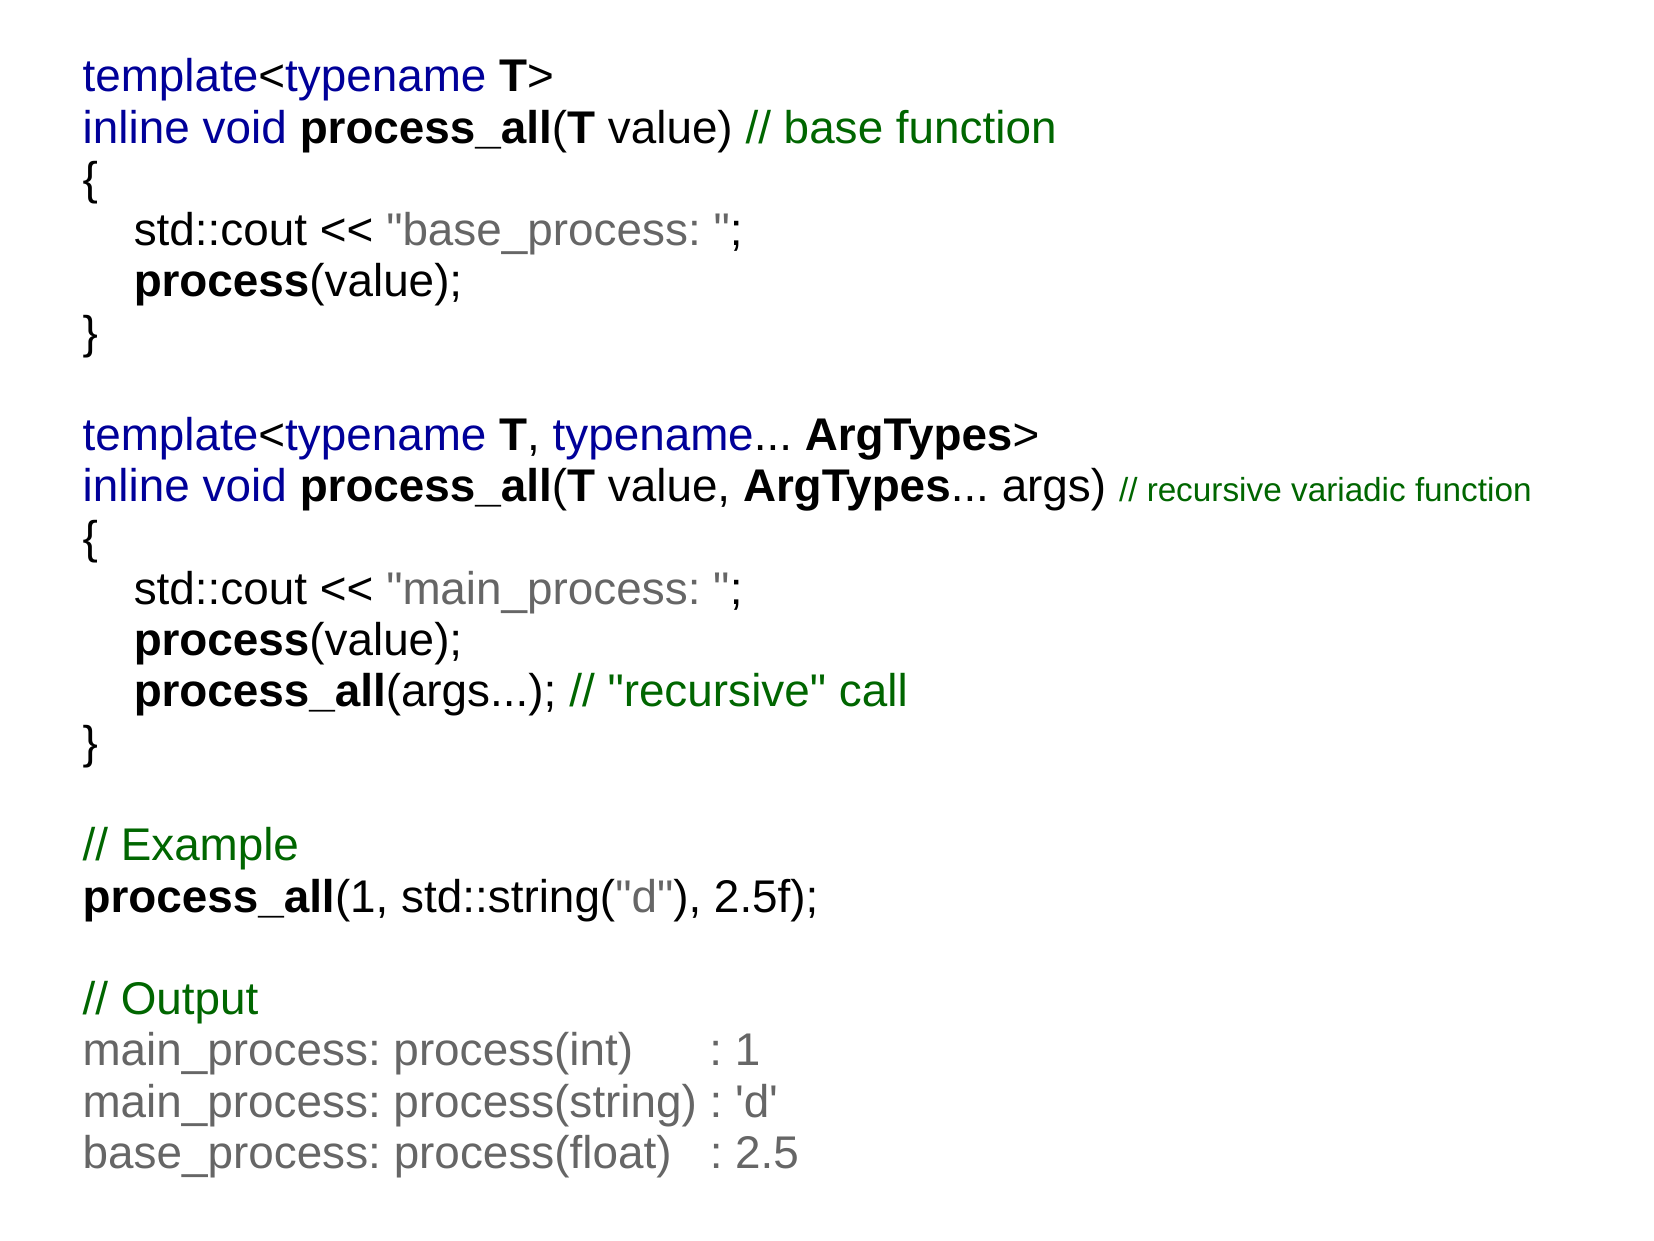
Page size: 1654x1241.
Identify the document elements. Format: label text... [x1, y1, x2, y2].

subtitle template<typename T> inline void process_all(T value) // base function { std::cout << "base_process: "; process(value); } template<typename T, typename... ArgTypes> inline void process_all(T value, ArgTypes... args) // recursive variadic function { std::cout << "main_process: "; process(value); process_all(args...); // "recursive" call } // Example process_all(1, std::string("d"), 2.5f); // Output main_process: process(int) : 1 main_process: process(string) : 'd' base_process: process(float) : 2.5 [82, 23, 1571, 1205]
